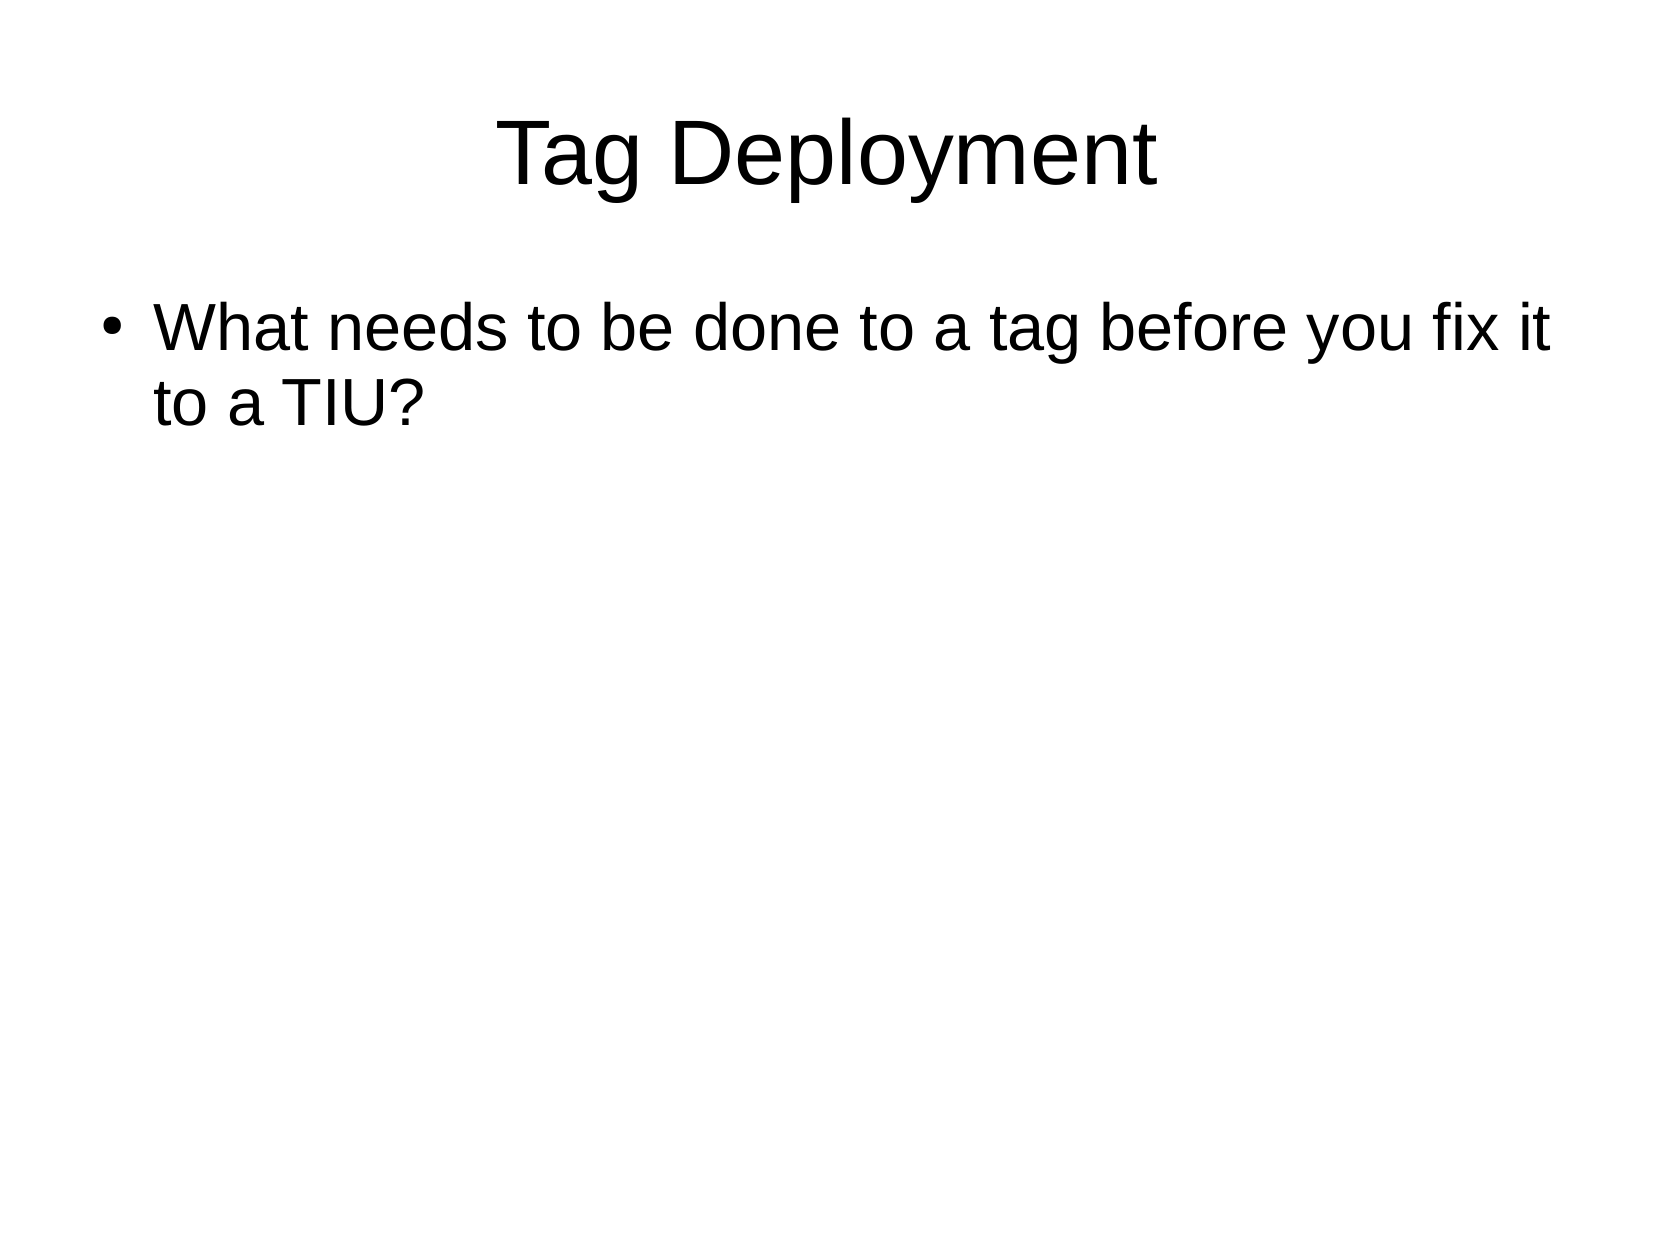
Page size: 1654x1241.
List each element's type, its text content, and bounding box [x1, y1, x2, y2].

title Tag Deployment [82, 49, 1571, 257]
list What needs to be done to a tag before you fix it to a TIU? [82, 290, 1571, 1109]
